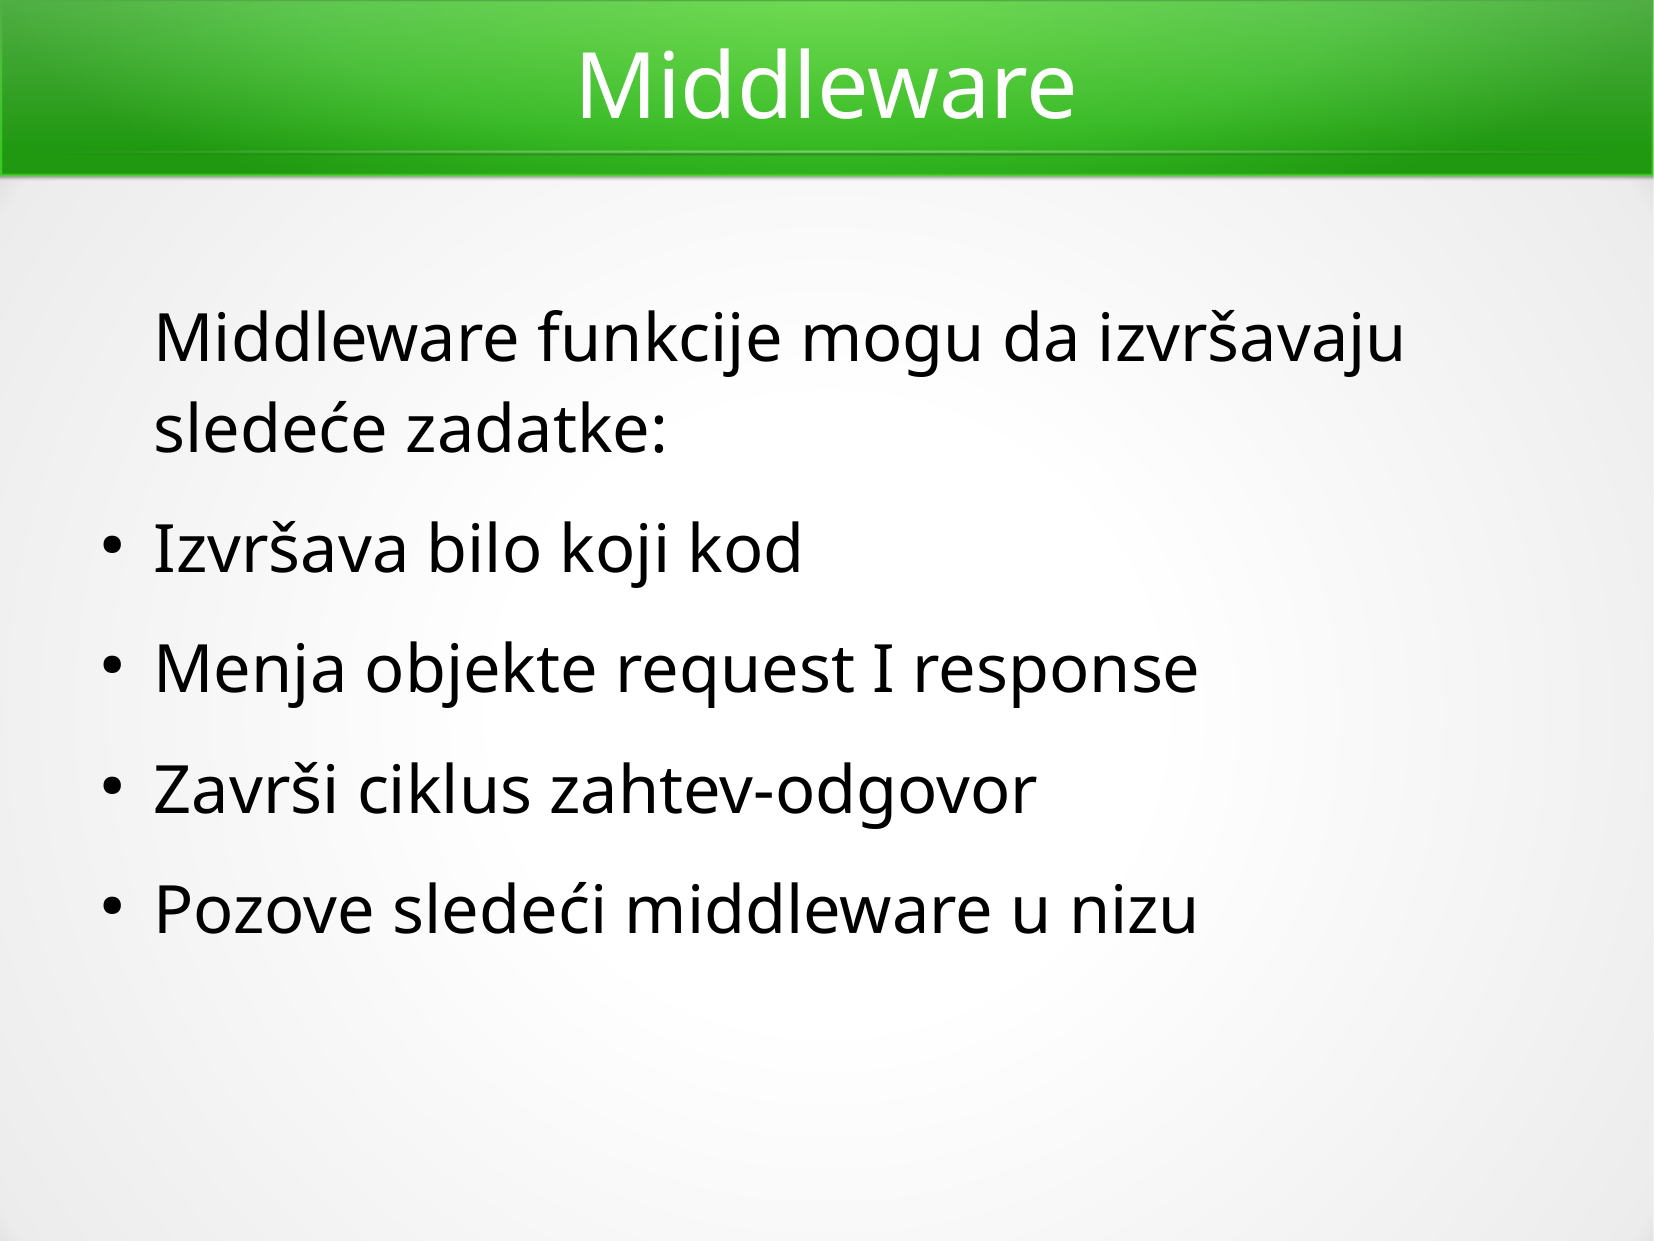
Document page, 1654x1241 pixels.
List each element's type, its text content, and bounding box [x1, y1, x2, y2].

title Middleware [82, 11, 1571, 154]
list Middleware funkcije mogu da izvršavaju sledeće zadatke: Izvršava bilo koji kod Menja objekte request I response Završi ciklus zahtev-odgovor Pozove sledeći middleware u nizu [82, 290, 1571, 1010]
picture [0, 0, 1654, 1241]
